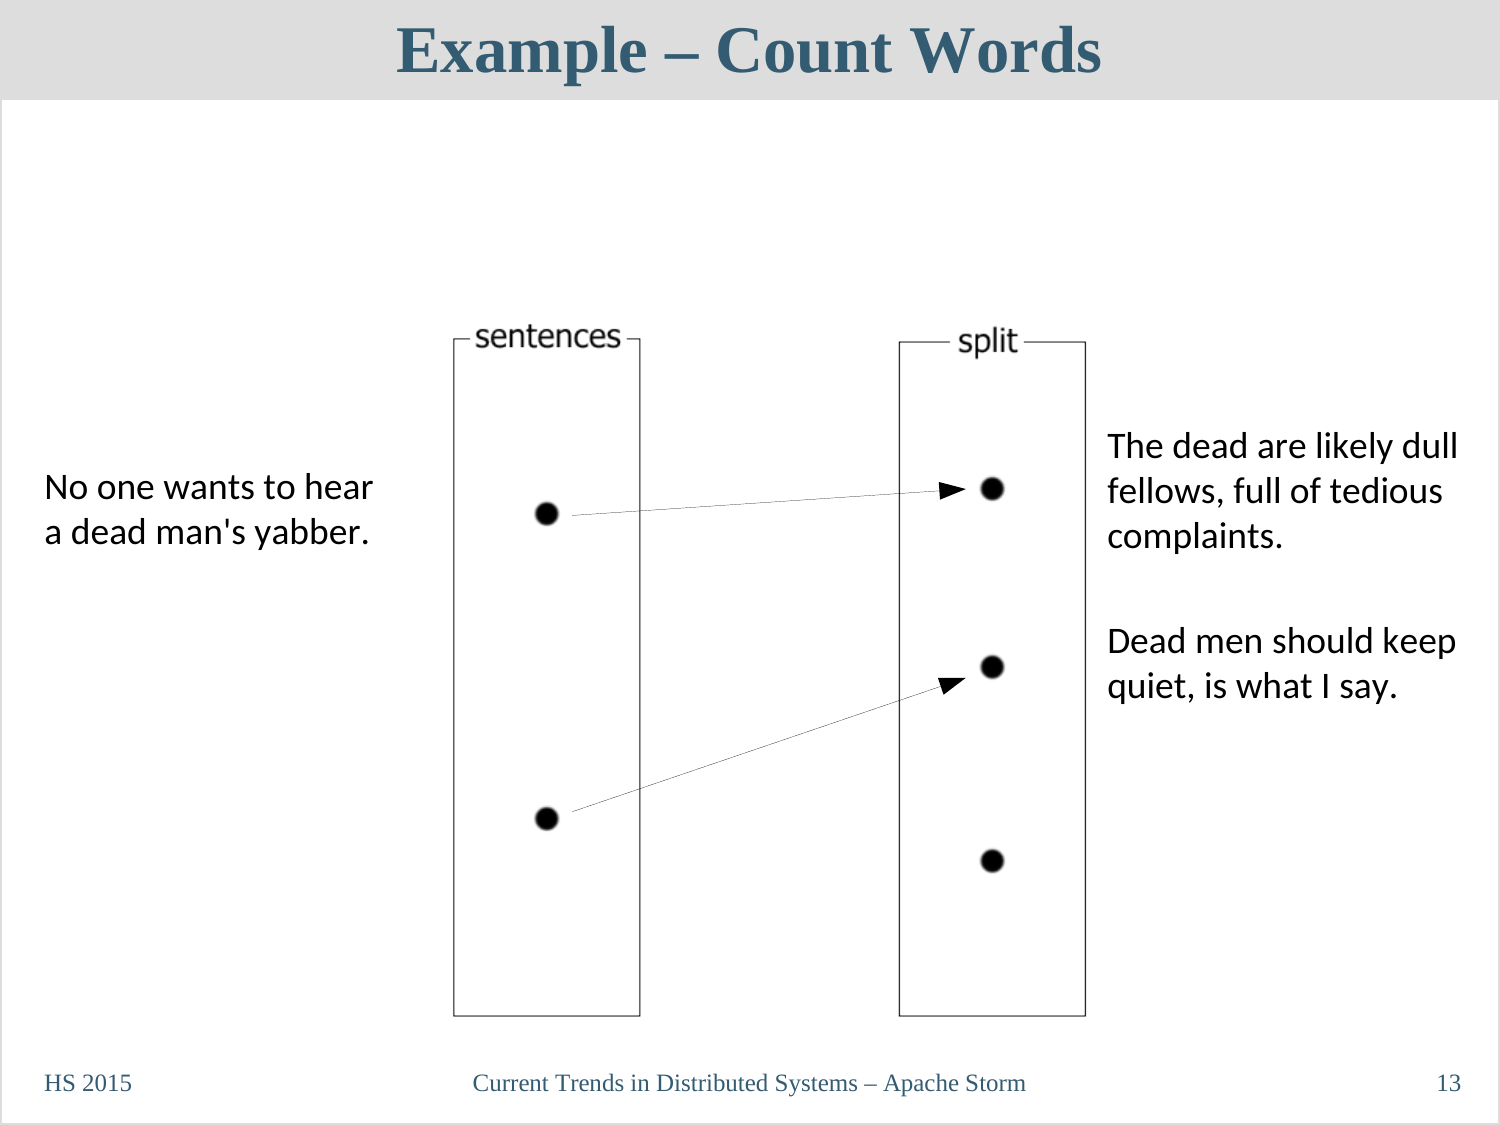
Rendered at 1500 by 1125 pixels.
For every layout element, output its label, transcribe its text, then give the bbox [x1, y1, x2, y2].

title Example – Count Words [0, 0, 1500, 100]
text_box Dead men should keep quiet, is what I say. [1092, 608, 1477, 714]
text_box The dead are likely dull fellows, full of tedious complaints. [1092, 413, 1477, 564]
picture [0, 96, 1496, 1125]
text_box No one wants to hear a dead man's yabber. [29, 454, 414, 560]
